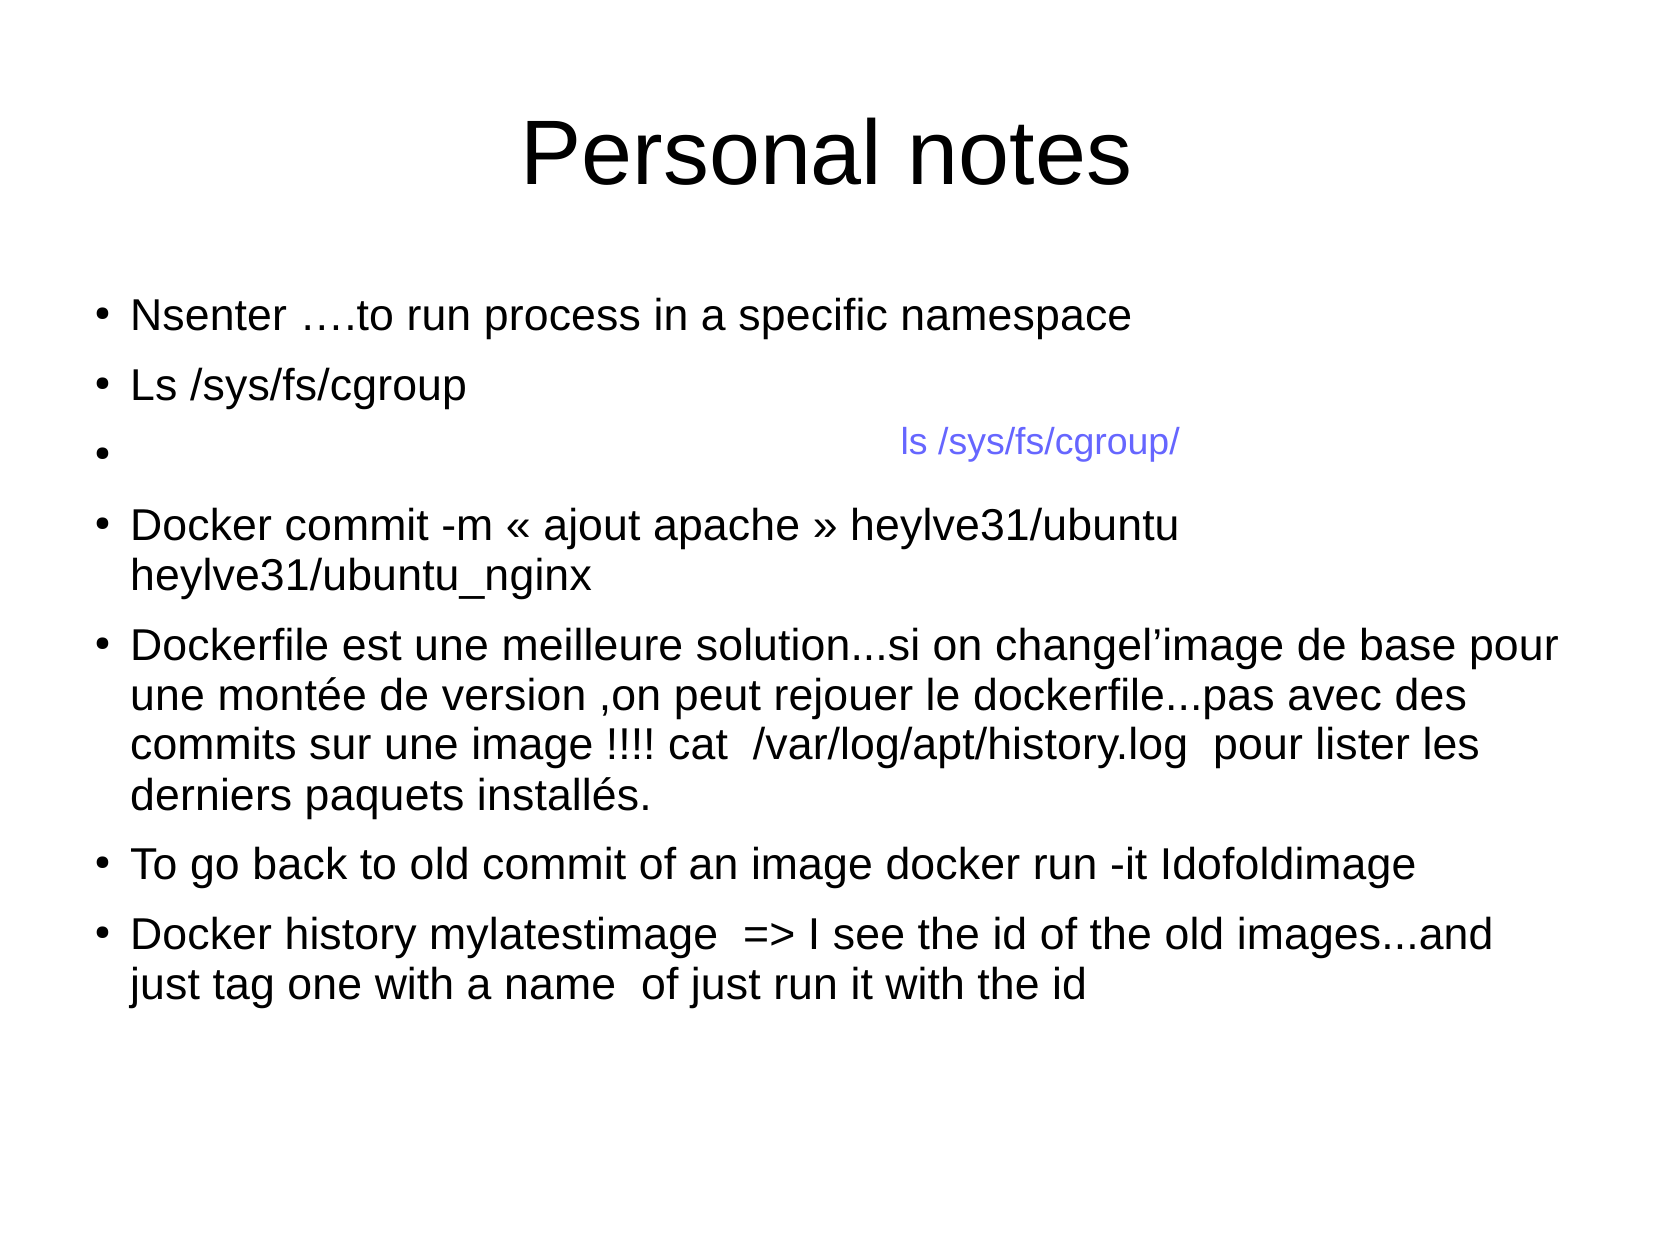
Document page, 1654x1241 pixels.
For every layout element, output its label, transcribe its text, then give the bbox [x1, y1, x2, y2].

text_box ls /sys/fs/cgroup/ [885, 413, 1195, 471]
title Personal notes [82, 49, 1571, 257]
list Nsenter ….to run process in a specific namespace Ls /sys/fs/cgroup Docker commit -m « ajout apache » heylve31/ubuntu heylve31/ubuntu_nginx Dockerfile est une meilleure solution...si on changel’image de base pour une montée de version ,on peut rejouer le dockerfile...pas avec des commits sur une image !!!! cat /var/log/apt/history.log pour lister les derniers paquets installés. To go back to old commit of an image docker run -it Idofoldimage Docker history mylatestimage => I see the id of the old images...and just tag one with a name of just run it with the id [82, 290, 1571, 1010]
